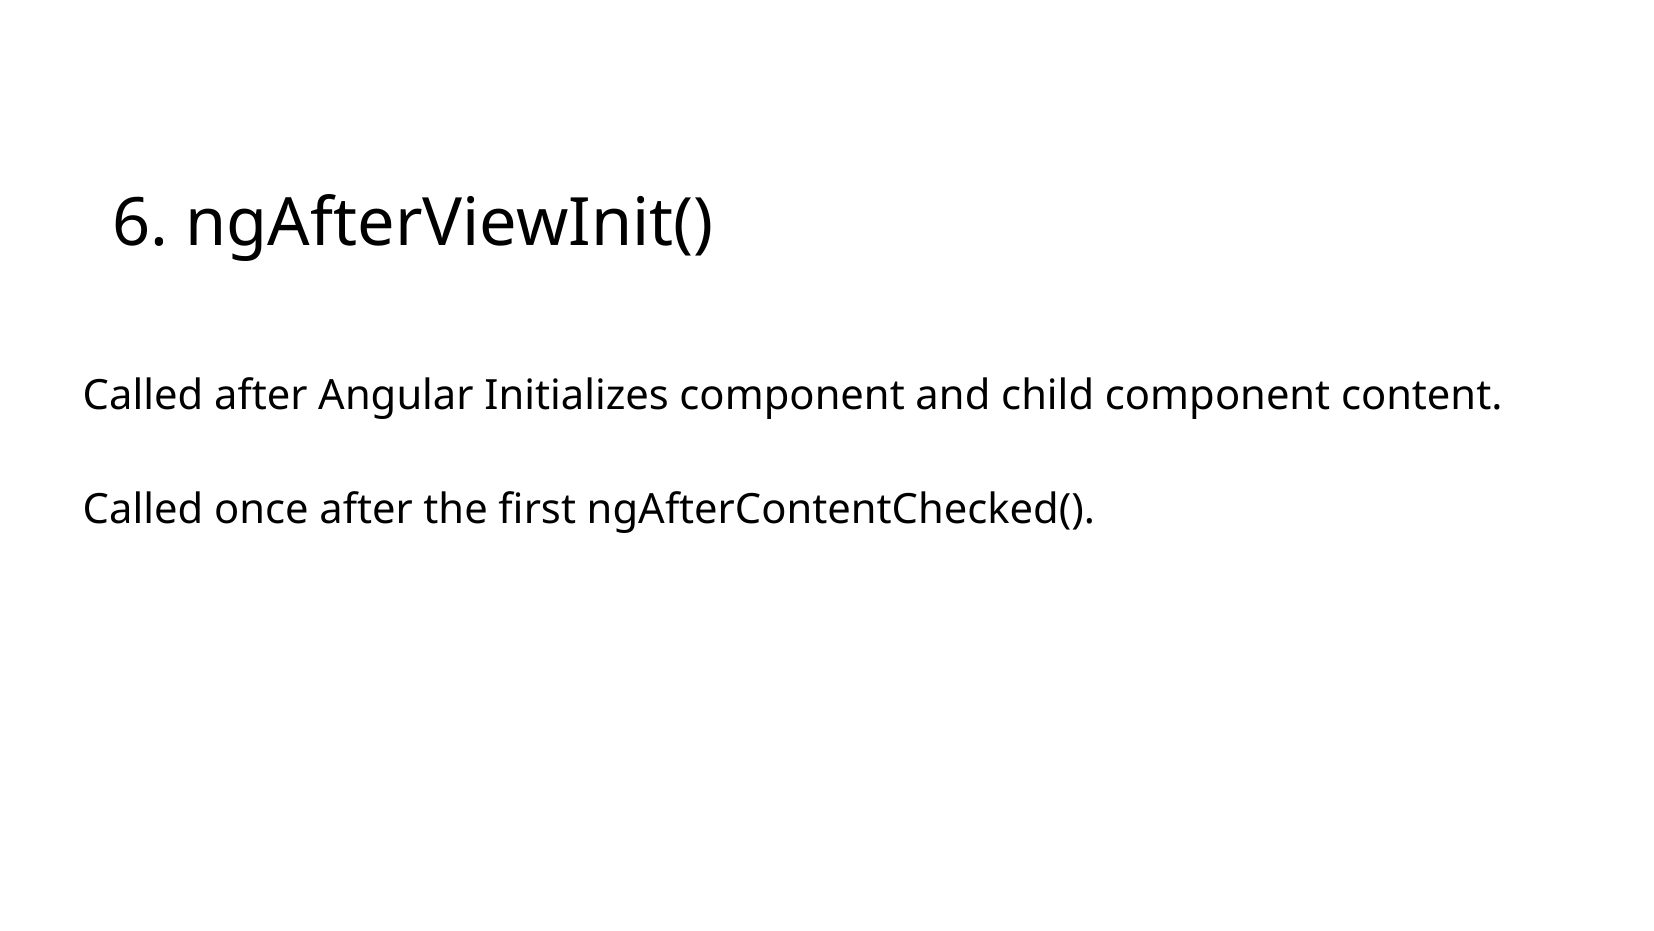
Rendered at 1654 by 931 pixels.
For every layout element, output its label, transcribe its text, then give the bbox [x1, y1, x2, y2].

subtitle Called after Angular Initializes component and child component content. Called once after the first ngAfterContentChecked(). [82, 320, 1571, 581]
title 6. ngAfterViewInit() [82, 141, 745, 297]
